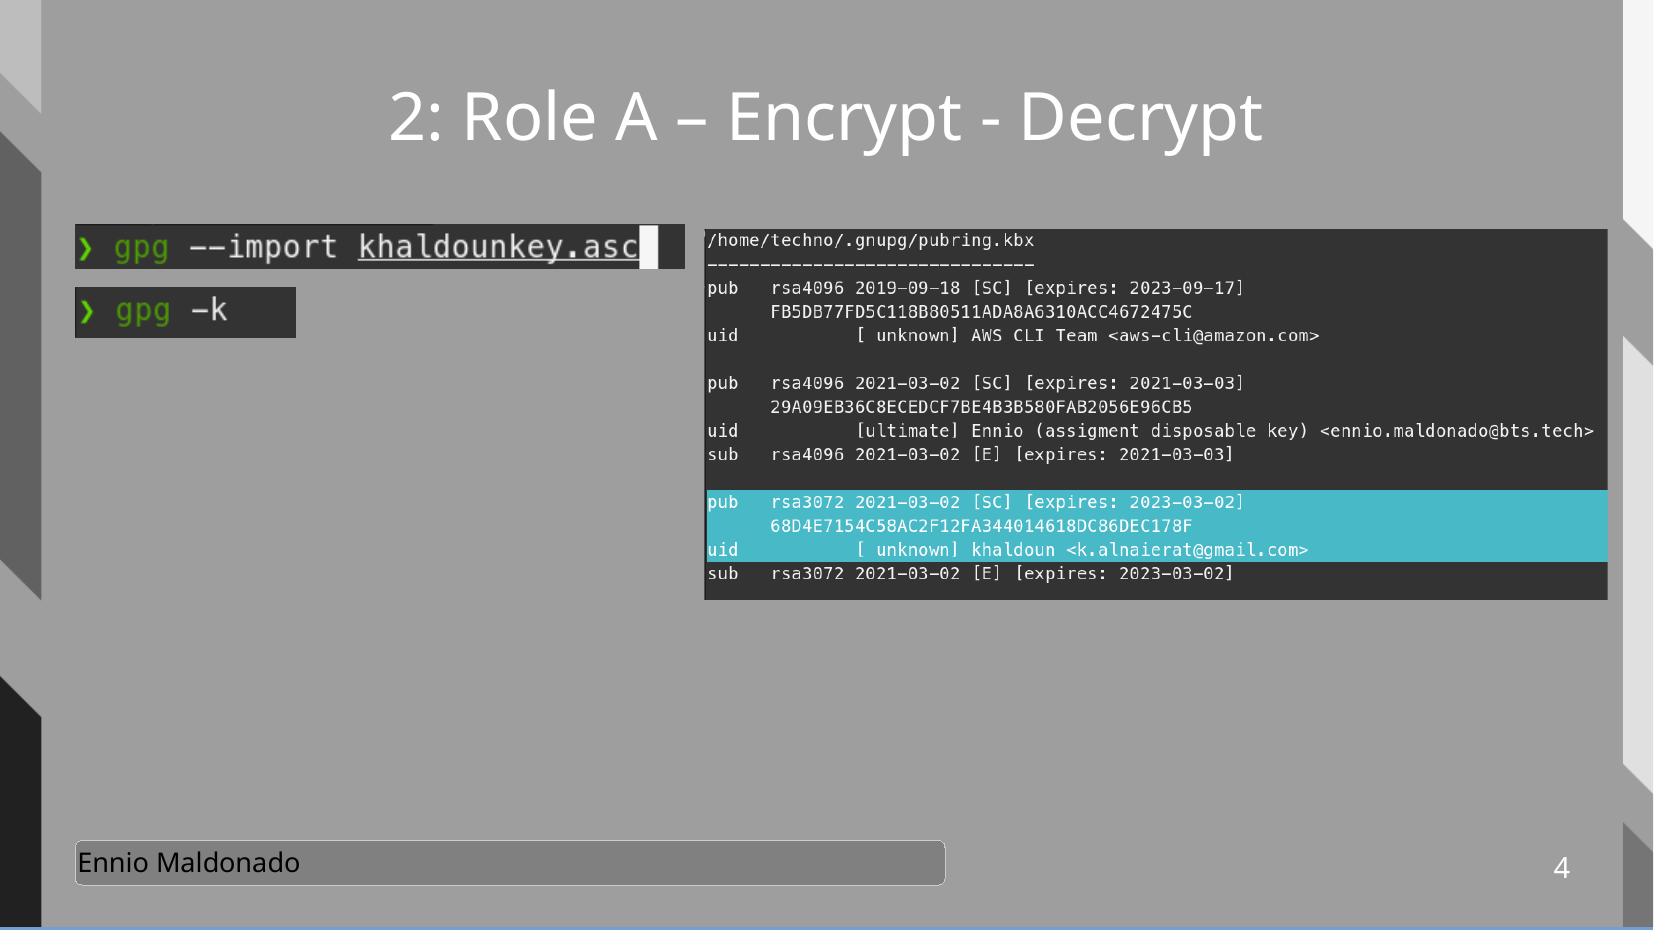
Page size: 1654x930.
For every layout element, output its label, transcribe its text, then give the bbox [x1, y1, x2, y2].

title 2: Role A – Encrypt - Decrypt [82, 36, 1571, 193]
text_box Ennio Maldonado [75, 840, 946, 886]
picture [0, 0, 1654, 927]
